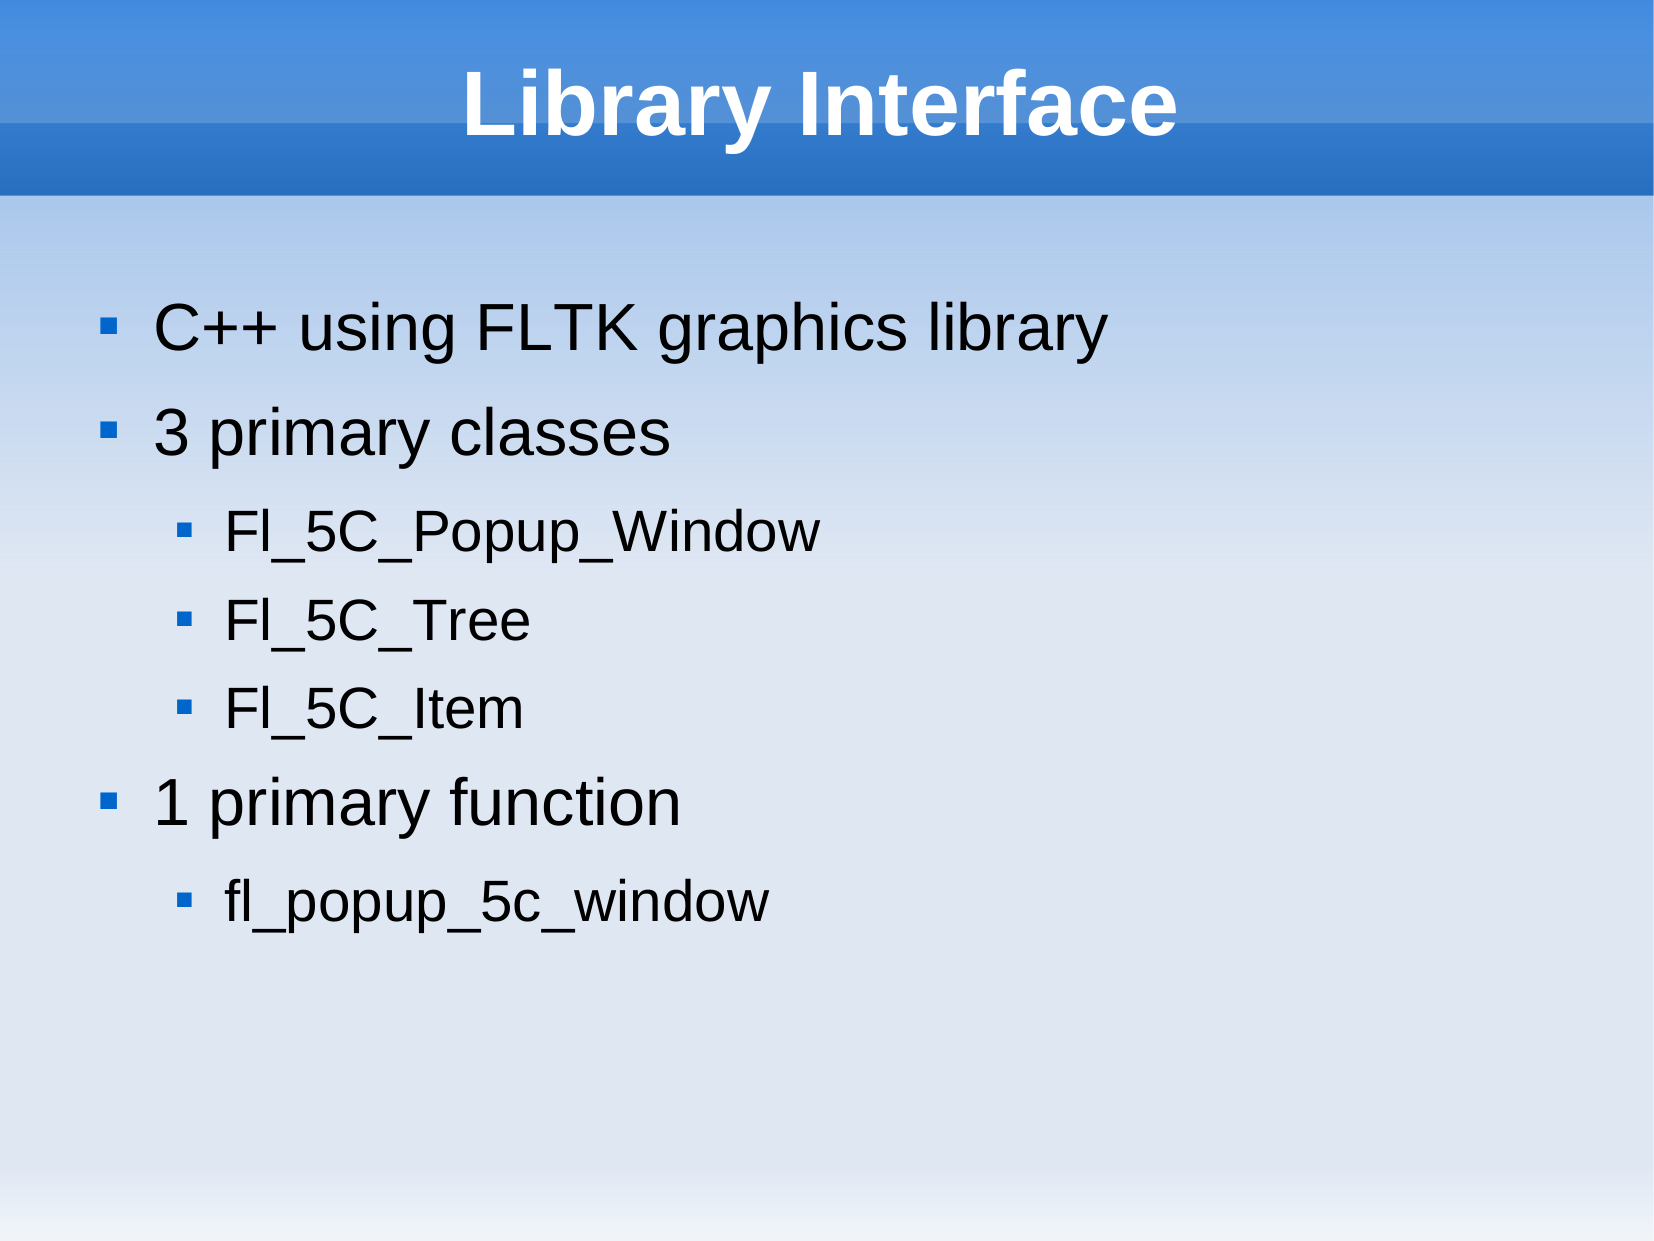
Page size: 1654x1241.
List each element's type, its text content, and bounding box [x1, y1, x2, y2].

list C++ using FLTK graphics library 3 primary classes Fl_5C_Popup_Window Fl_5C_Tree Fl_5C_Item 1 primary function fl_popup_5c_window [82, 290, 1571, 1094]
title Library Interface [76, 7, 1565, 200]
picture [0, 0, 1654, 1241]
